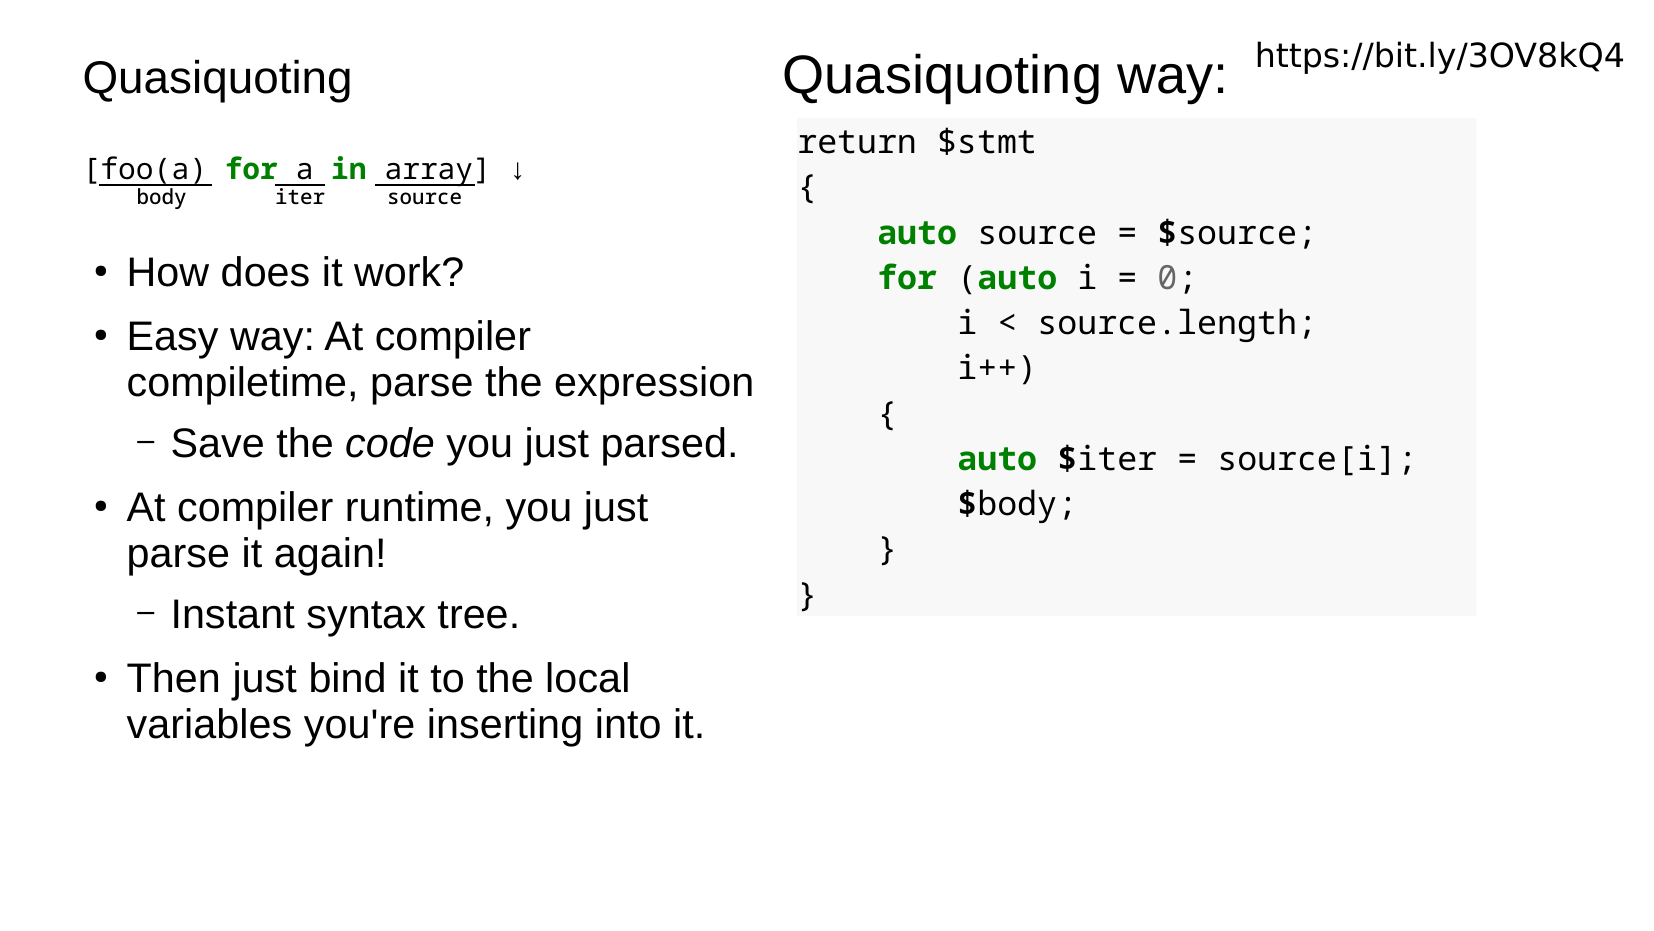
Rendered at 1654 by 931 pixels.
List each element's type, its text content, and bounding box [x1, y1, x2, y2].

text_box return $stmt { auto source = $source; for (auto i = 0; i < source.length; i++) { auto $iter = source[i]; $body; } } [797, 118, 1477, 616]
text_box Quasiquoting way: [767, 37, 1270, 174]
text_box body [99, 182, 395, 281]
title Quasiquoting [82, 37, 767, 119]
list [foo(a) for a in array] ↓ How does it work? Easy way: At compiler compiletime, parse the expression Save the code you just parsed. At compiler runtime, you just parse it again! Instant syntax tree. Then just bind it to the local variables you're inserting into it. [82, 147, 755, 758]
text_box iter [275, 182, 335, 222]
text_box source [374, 182, 670, 251]
title Quasiquoting [1270, 37, 1571, 119]
